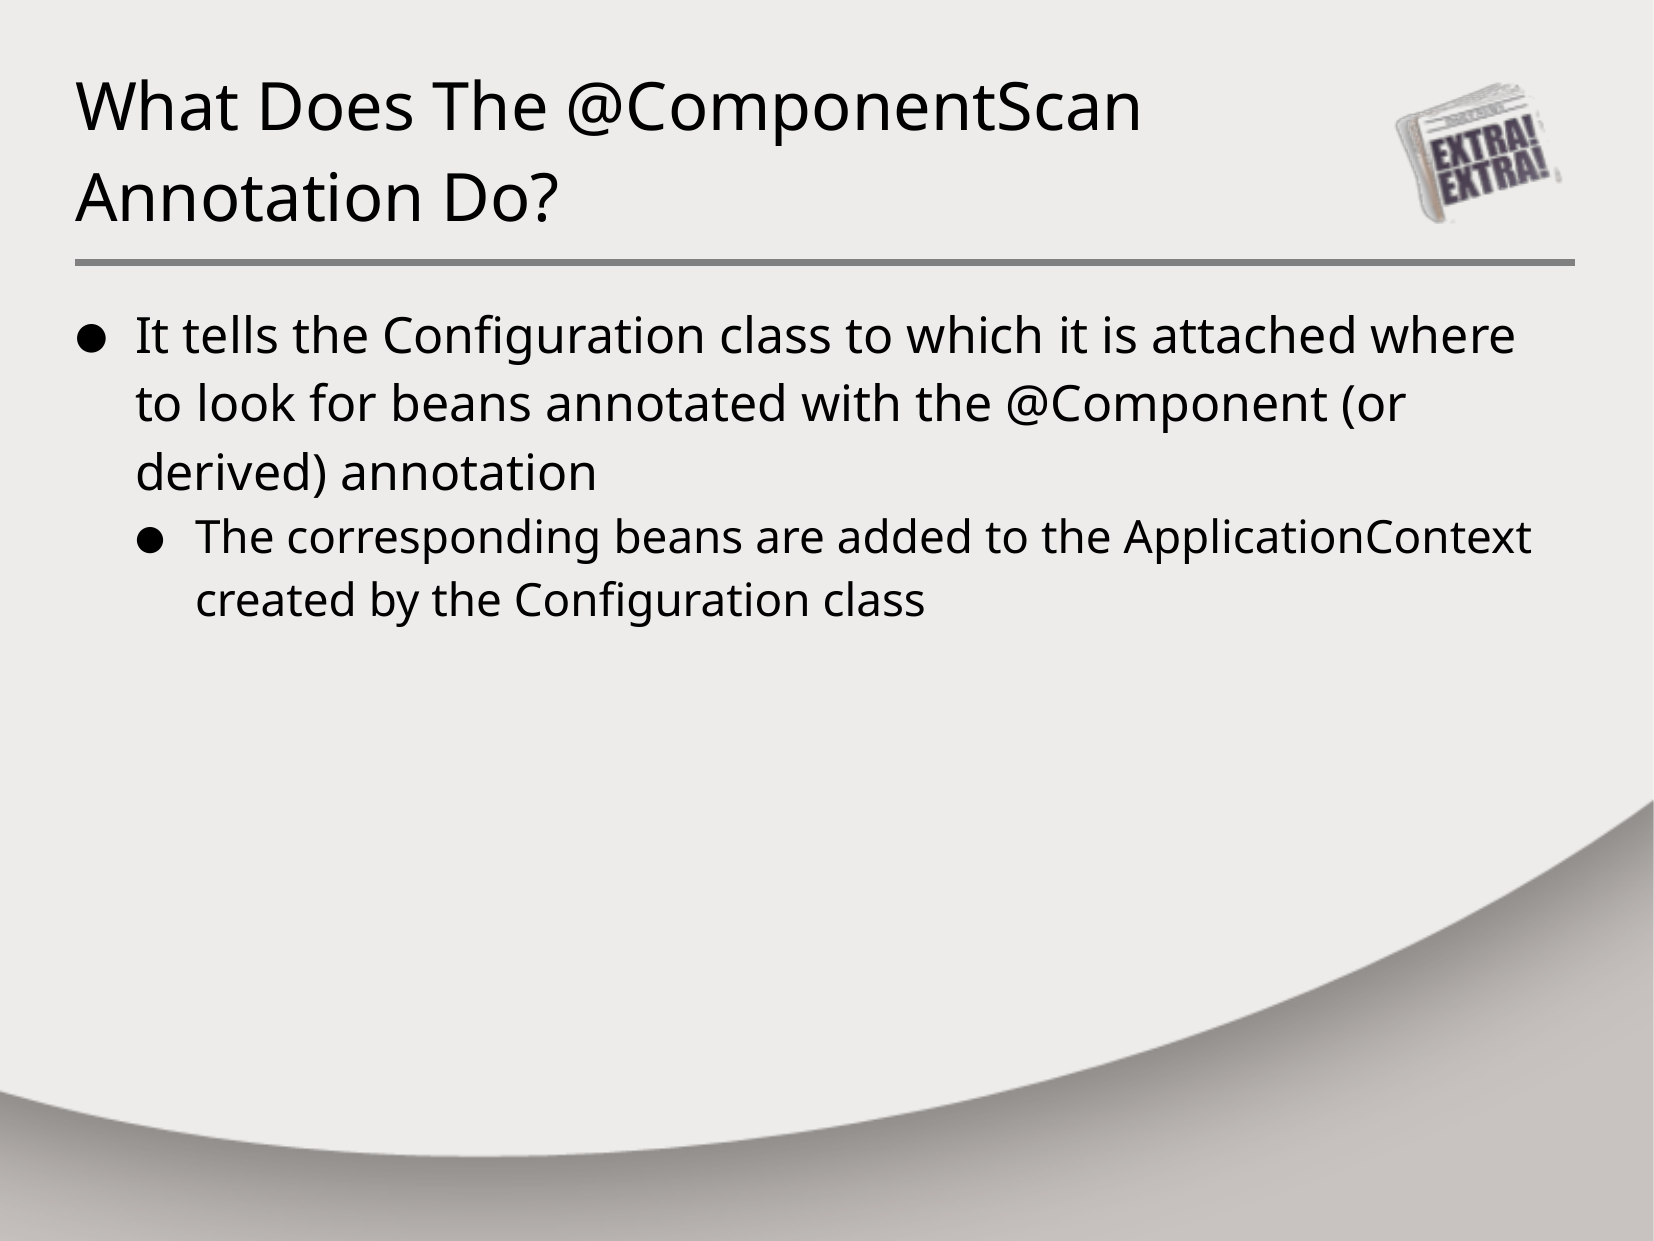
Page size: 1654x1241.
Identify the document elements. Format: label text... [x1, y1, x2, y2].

title What Does The @ComponentScan Annotation Do? [75, 75, 1387, 226]
list It tells the Configuration class to which it is attached where to look for beans annotated with the @Component (or derived) annotation The corresponding beans are added to the ApplicationContext created by the Configuration class [75, 300, 1576, 1163]
picture [0, 0, 1654, 1241]
